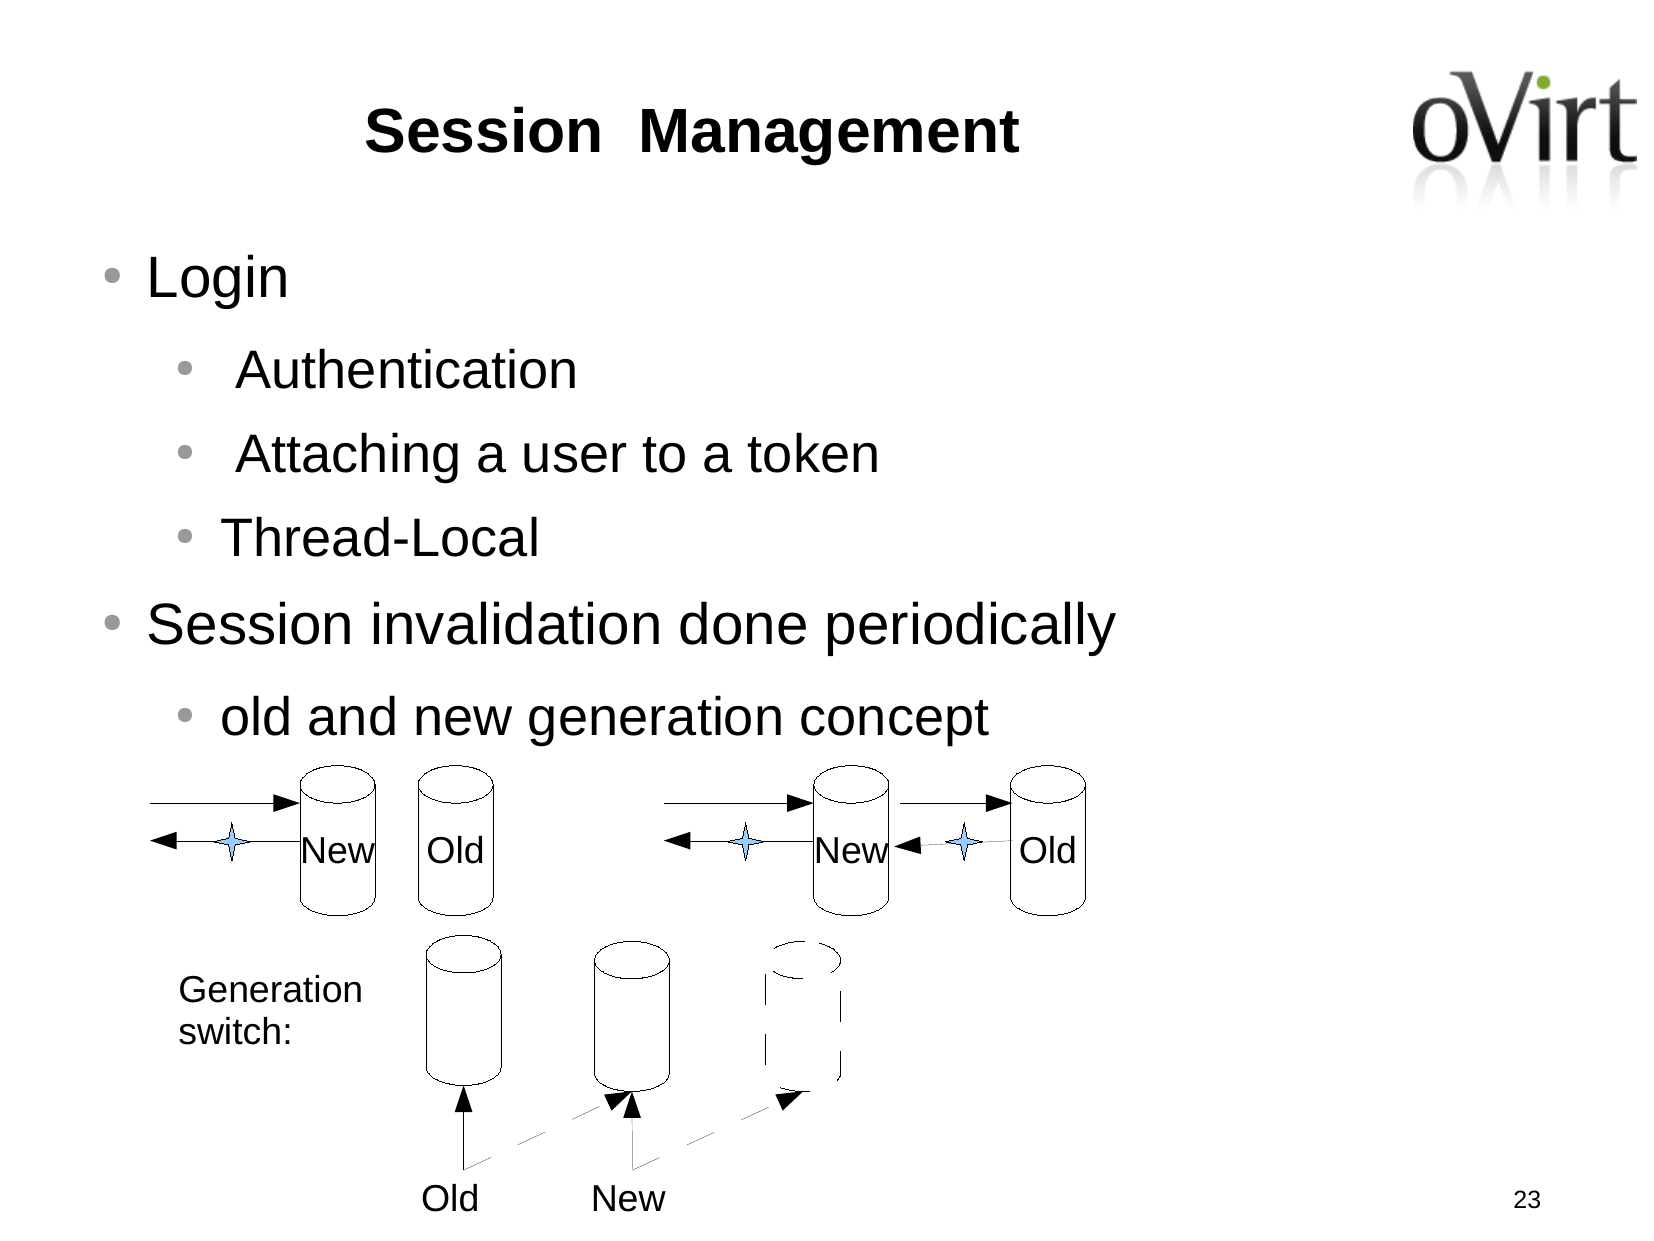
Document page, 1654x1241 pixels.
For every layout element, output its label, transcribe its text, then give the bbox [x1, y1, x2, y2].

text_box Old [406, 1170, 521, 1227]
text_box [213, 822, 251, 861]
text_box New [813, 786, 889, 916]
list Login Authentication Attaching a user to a token Thread-Local Session invalidation done periodically old and new generation concept [86, 244, 1576, 1039]
text_box [726, 822, 765, 861]
text_box New [300, 785, 376, 916]
text_box Old [1010, 787, 1086, 916]
text_box Old [418, 786, 494, 916]
picture [1413, 63, 1637, 212]
text_box New [576, 1170, 689, 1227]
text_box [945, 822, 983, 861]
title Session Management [82, 37, 1303, 226]
text_box Generation switch: [163, 961, 389, 1060]
